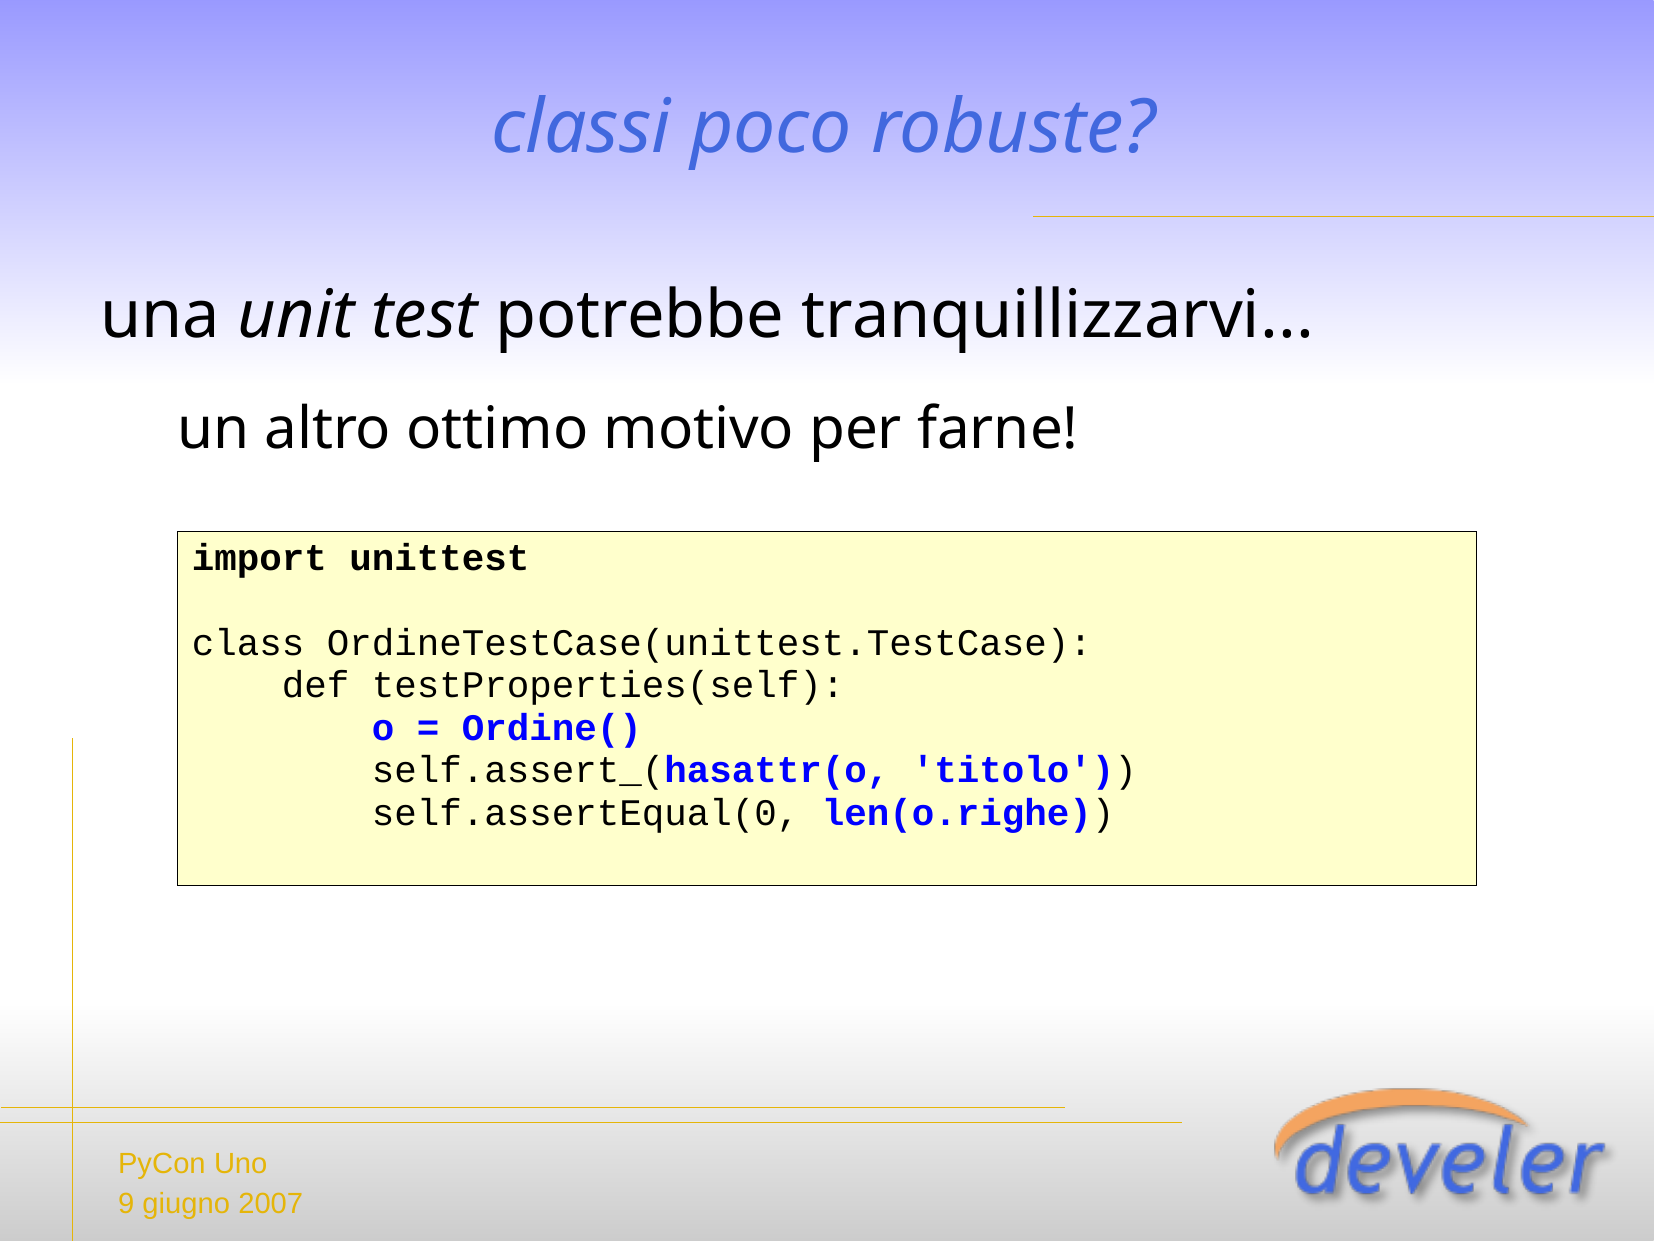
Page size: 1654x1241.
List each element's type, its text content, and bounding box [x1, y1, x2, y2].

list una unit test potrebbe tranquillizzarvi... un altro ottimo motivo per farne! [82, 265, 1571, 1093]
title classi poco robuste? [82, 29, 1565, 217]
picture [1269, 1083, 1622, 1211]
